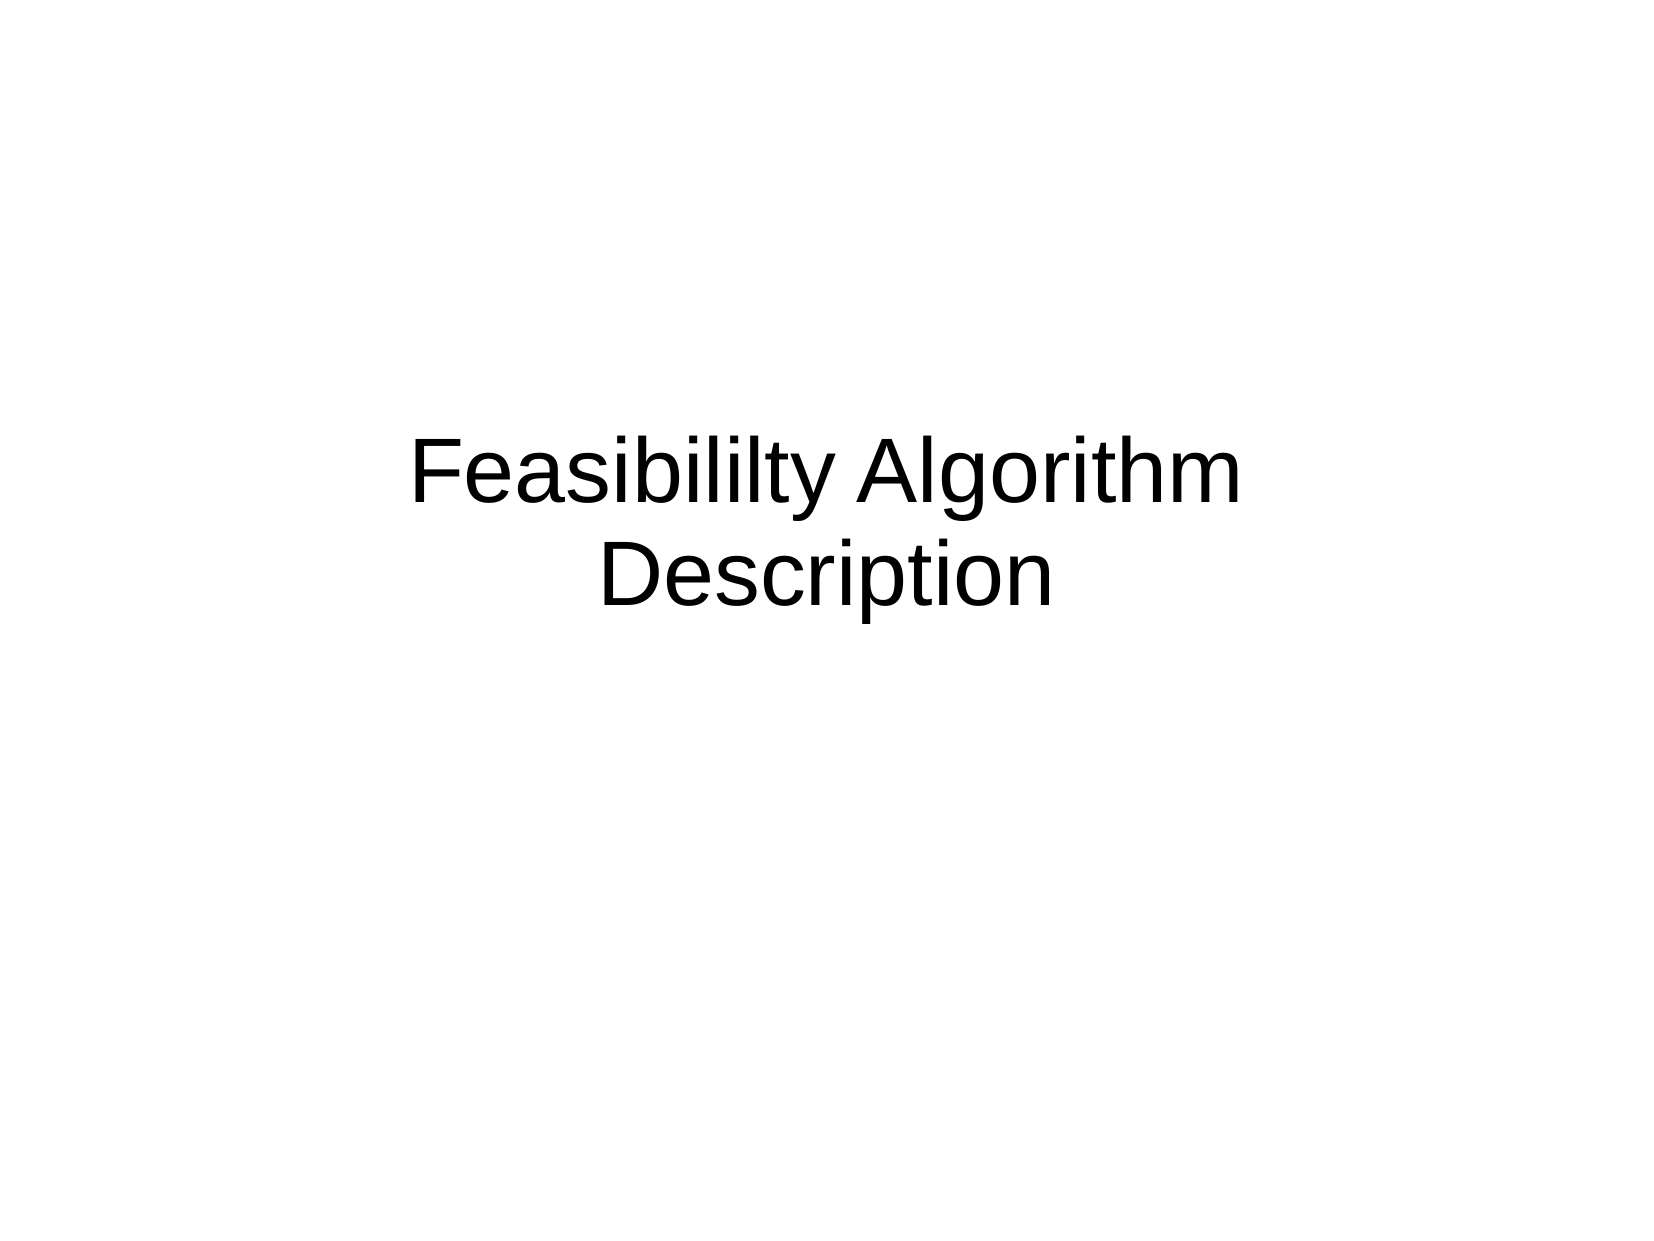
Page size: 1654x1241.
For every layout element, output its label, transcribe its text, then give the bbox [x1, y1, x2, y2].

title Feasibililty Algorithm Description [82, 418, 1571, 626]
